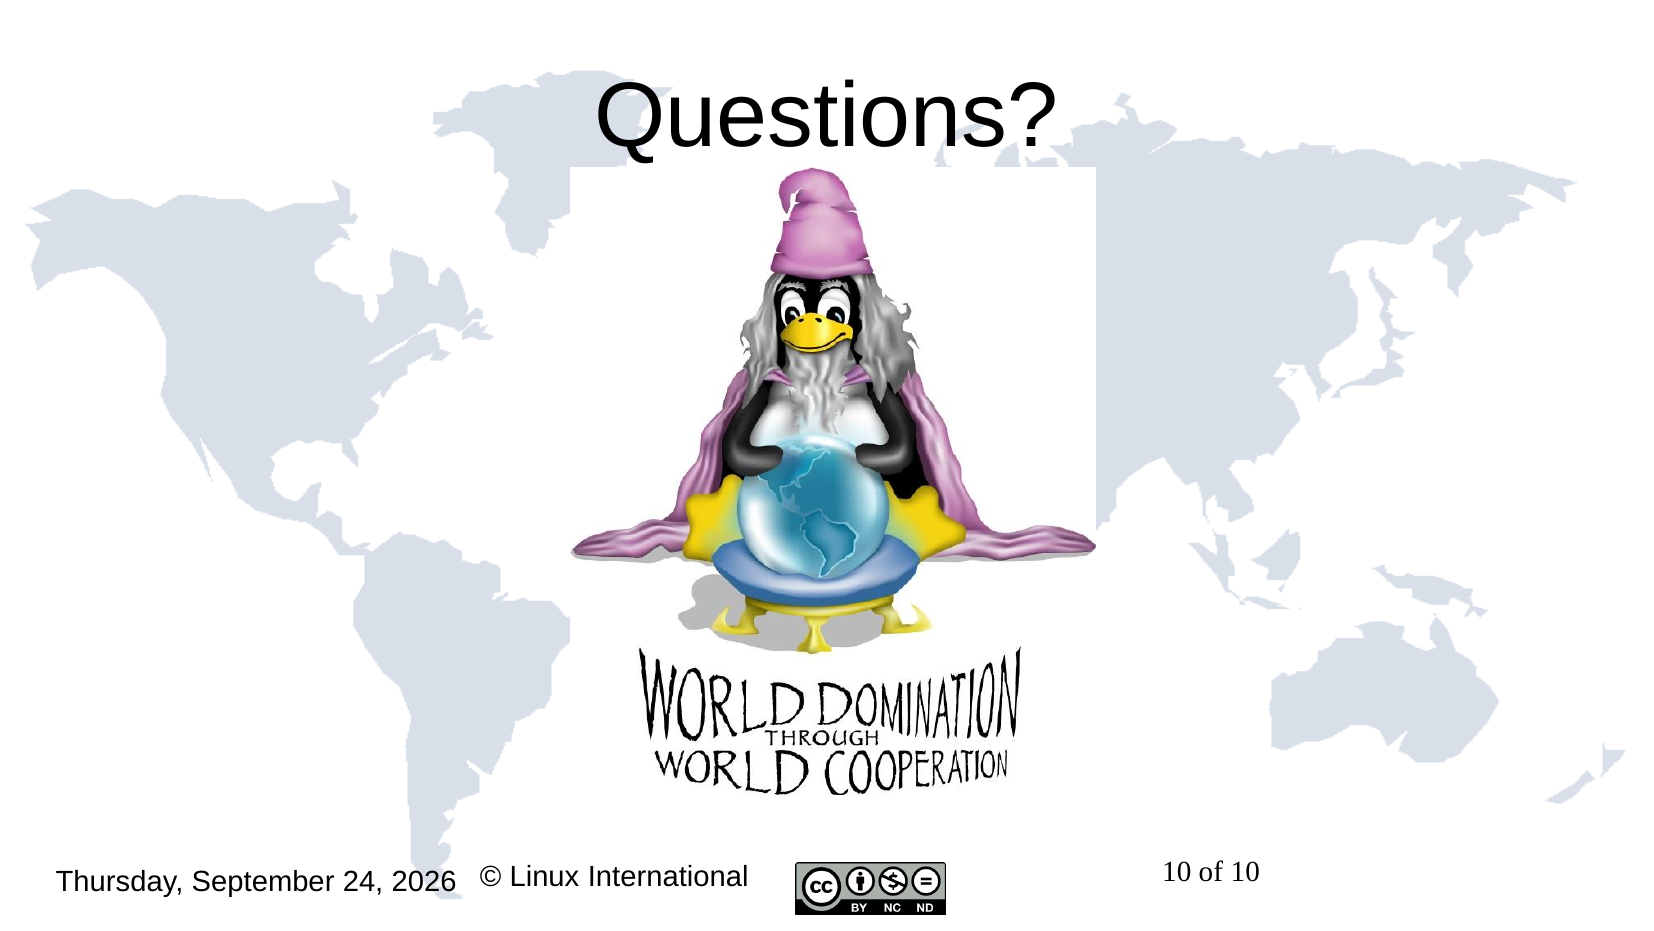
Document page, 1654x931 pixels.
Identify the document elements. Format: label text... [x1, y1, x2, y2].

picture [0, 0, 1654, 931]
title Questions? [82, 37, 1571, 193]
